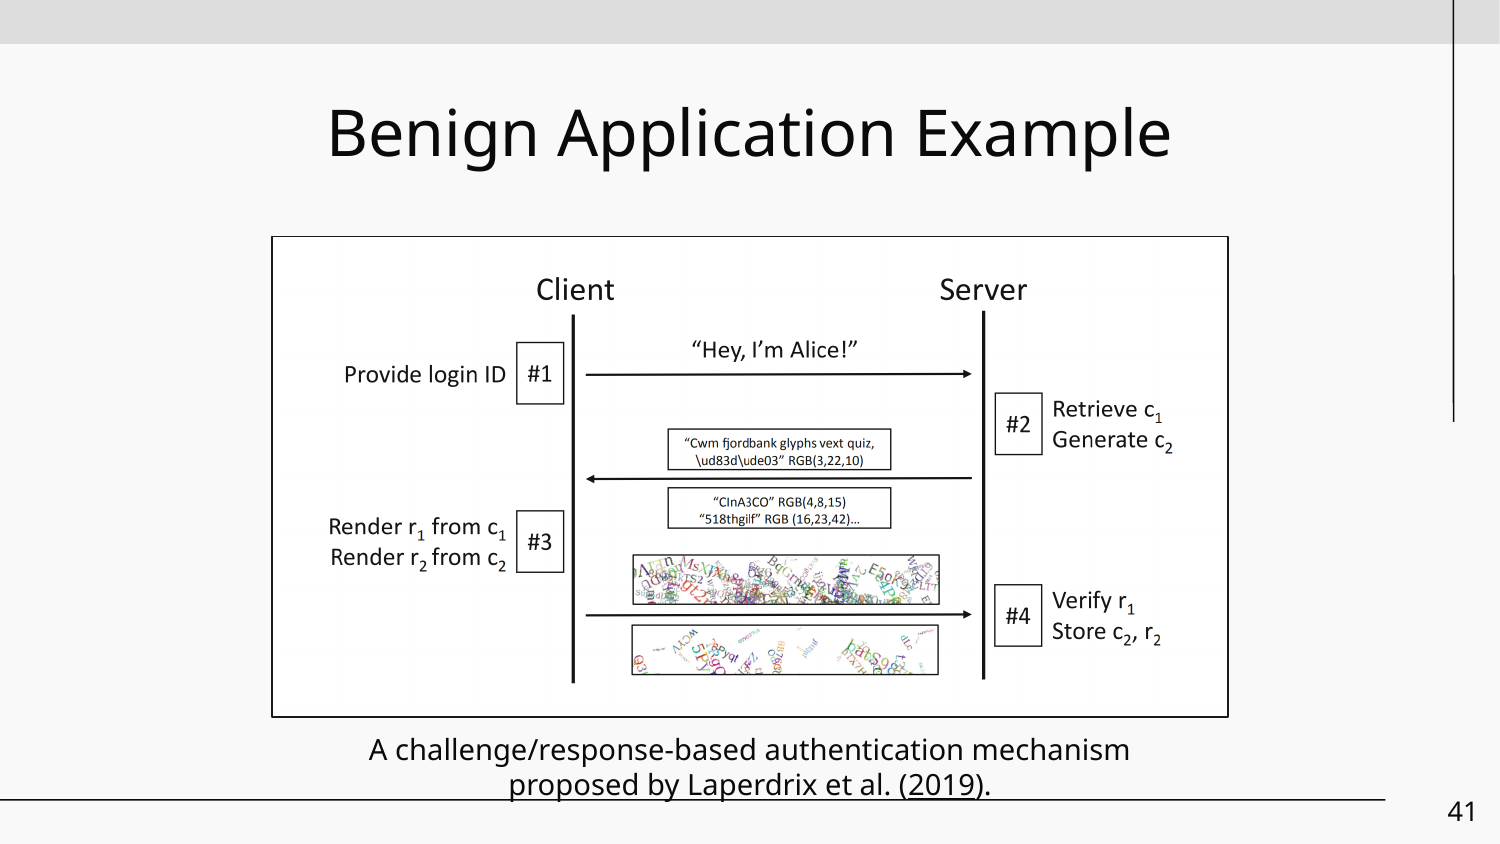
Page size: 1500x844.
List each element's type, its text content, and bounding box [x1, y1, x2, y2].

slide_number <number> [1403, 779, 1494, 844]
picture [272, 237, 1228, 717]
text_box A challenge/response-based authentication mechanism proposed by Laperdrix et al. (2019). [323, 716, 1177, 760]
title Benign Application Example [116, 77, 1383, 168]
